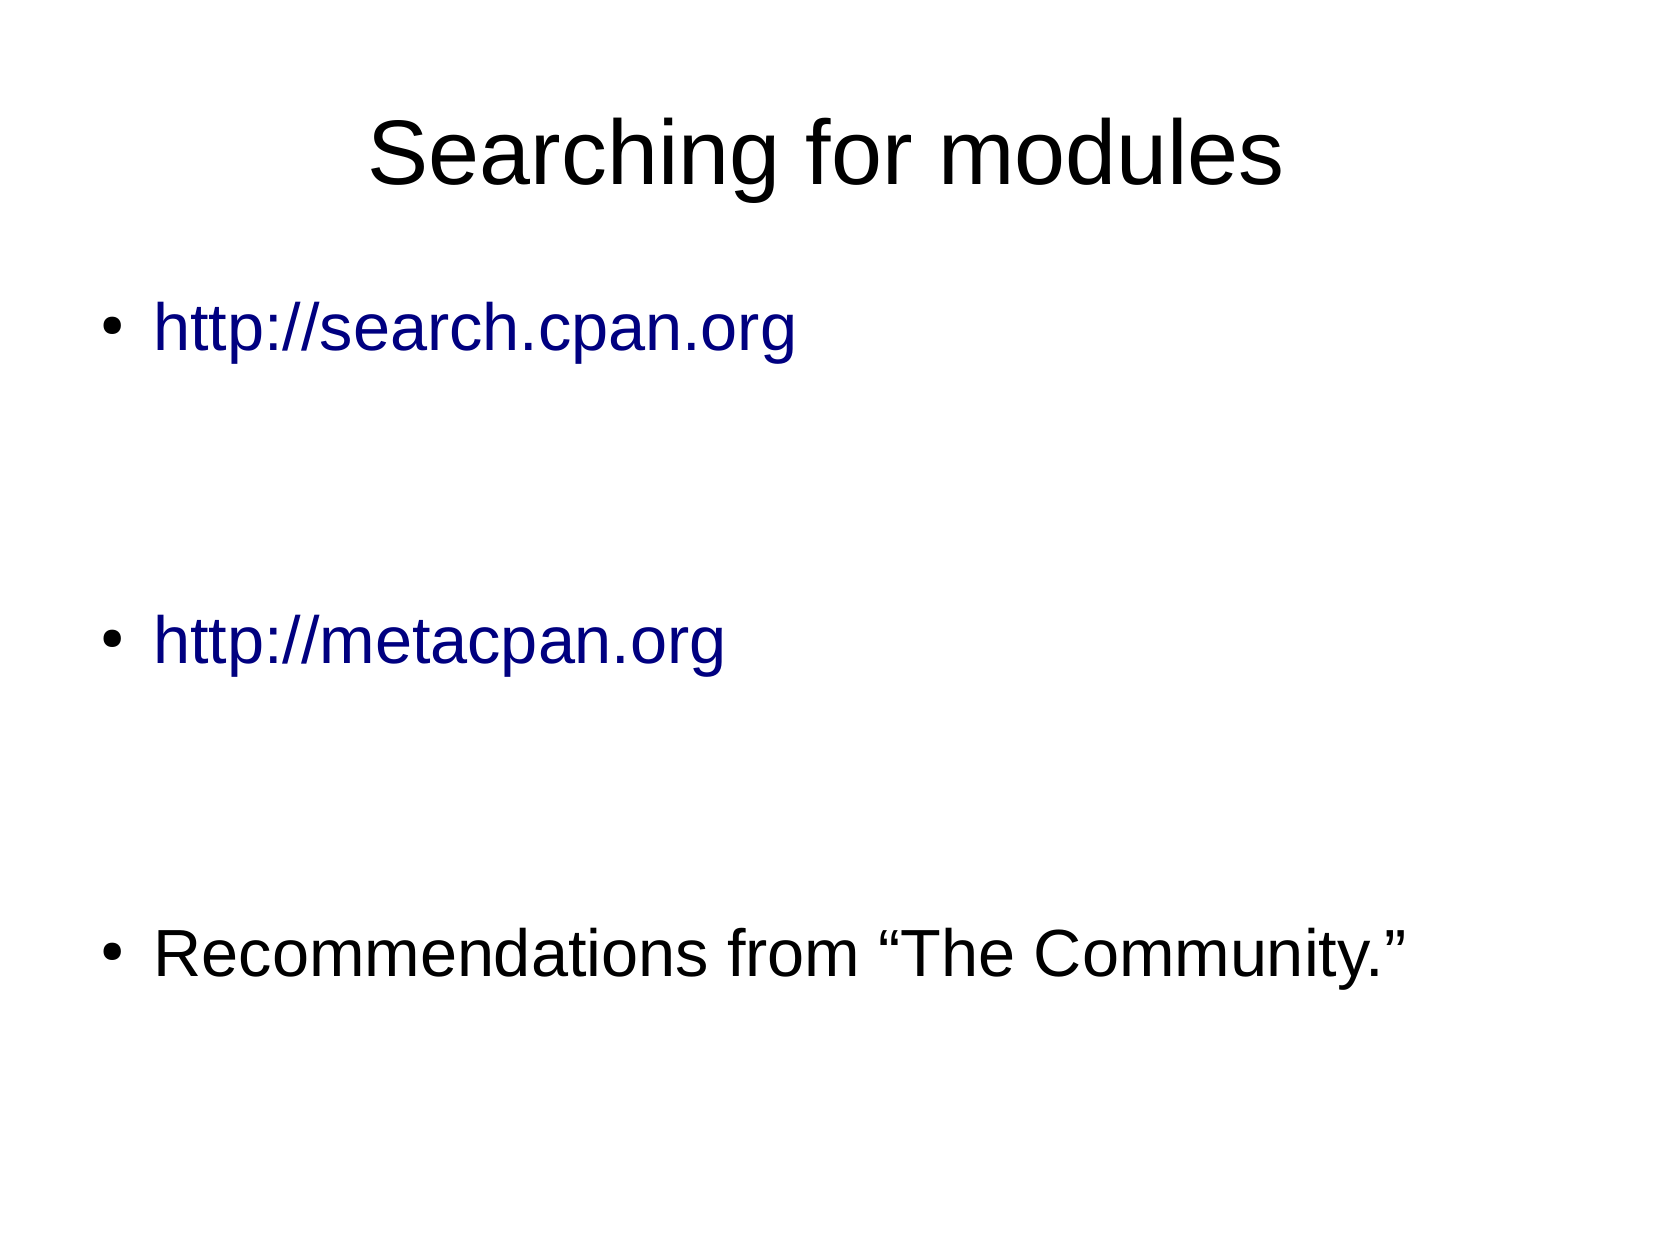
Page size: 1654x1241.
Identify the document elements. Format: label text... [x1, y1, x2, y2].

title Searching for modules [82, 49, 1571, 257]
list http://search.cpan.org http://metacpan.org Recommendations from “The Community.” [82, 290, 1571, 1010]
